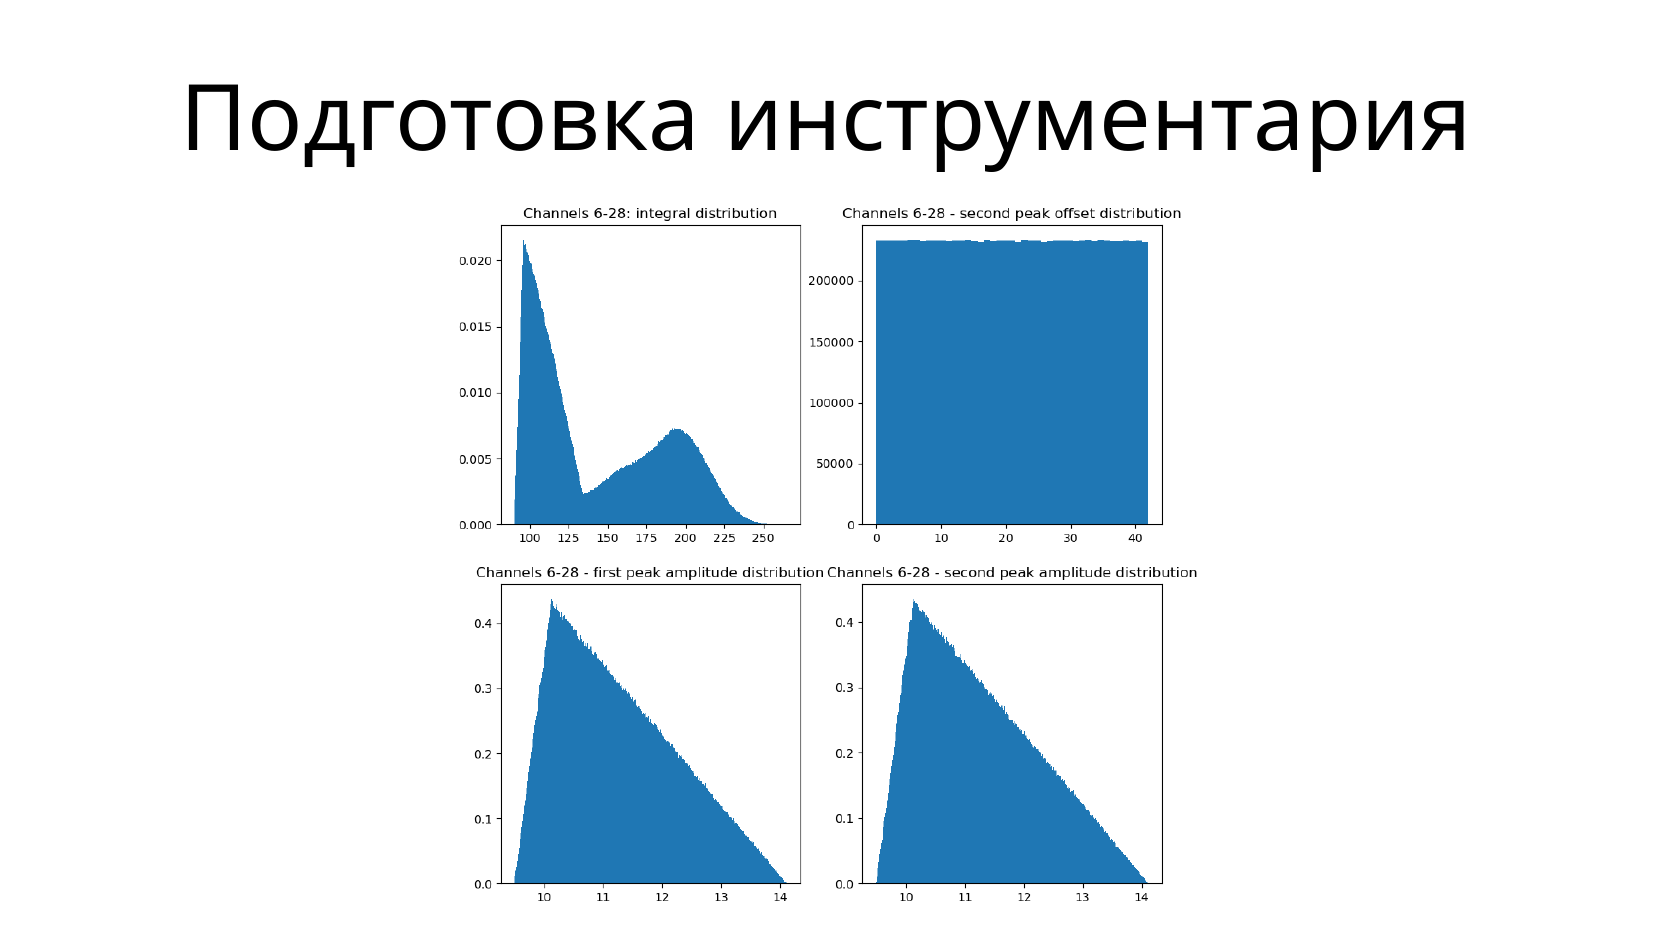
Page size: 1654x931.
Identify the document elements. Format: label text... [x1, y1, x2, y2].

picture [449, 199, 1205, 912]
title Подготовка инструментария [82, 37, 1571, 193]
